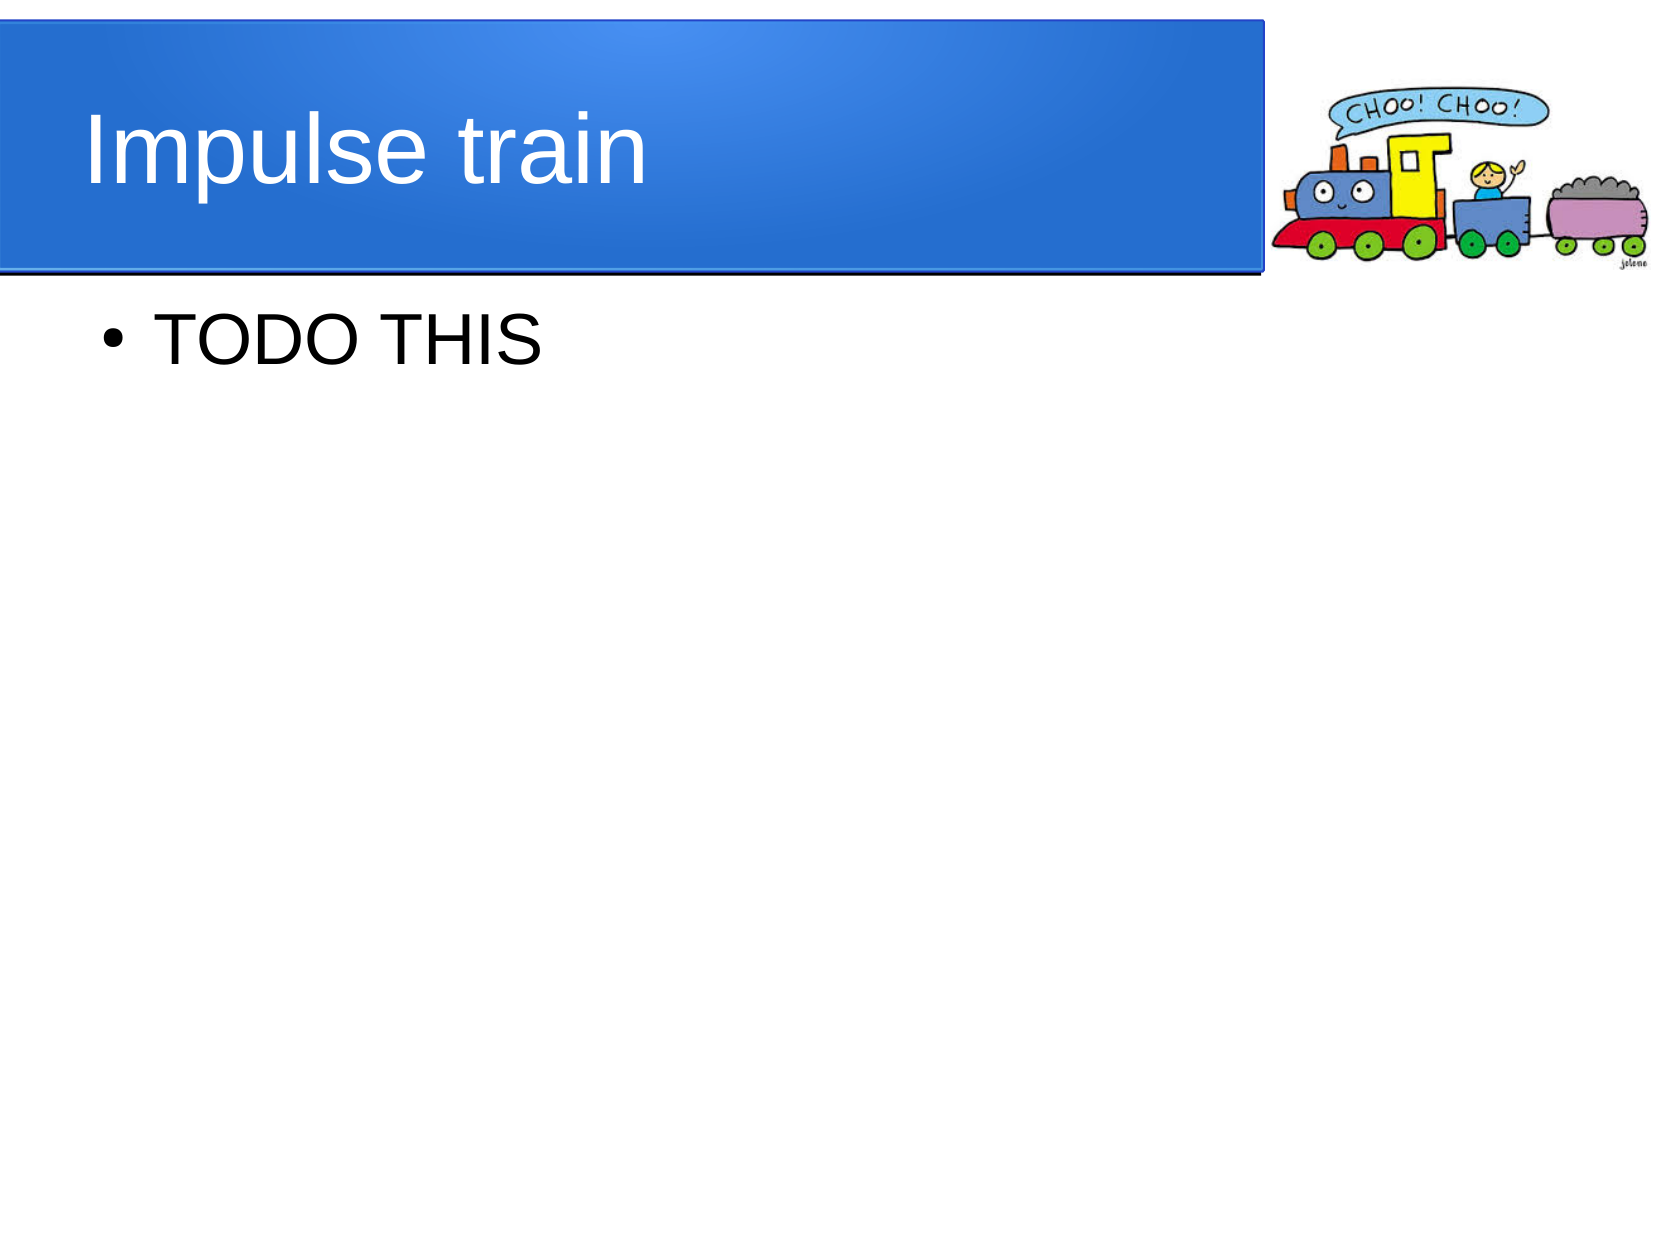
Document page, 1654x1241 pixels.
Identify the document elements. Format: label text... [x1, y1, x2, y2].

list TODO THIS [82, 299, 1571, 1019]
picture [1270, 59, 1651, 271]
title Impulse train [82, 47, 1235, 252]
